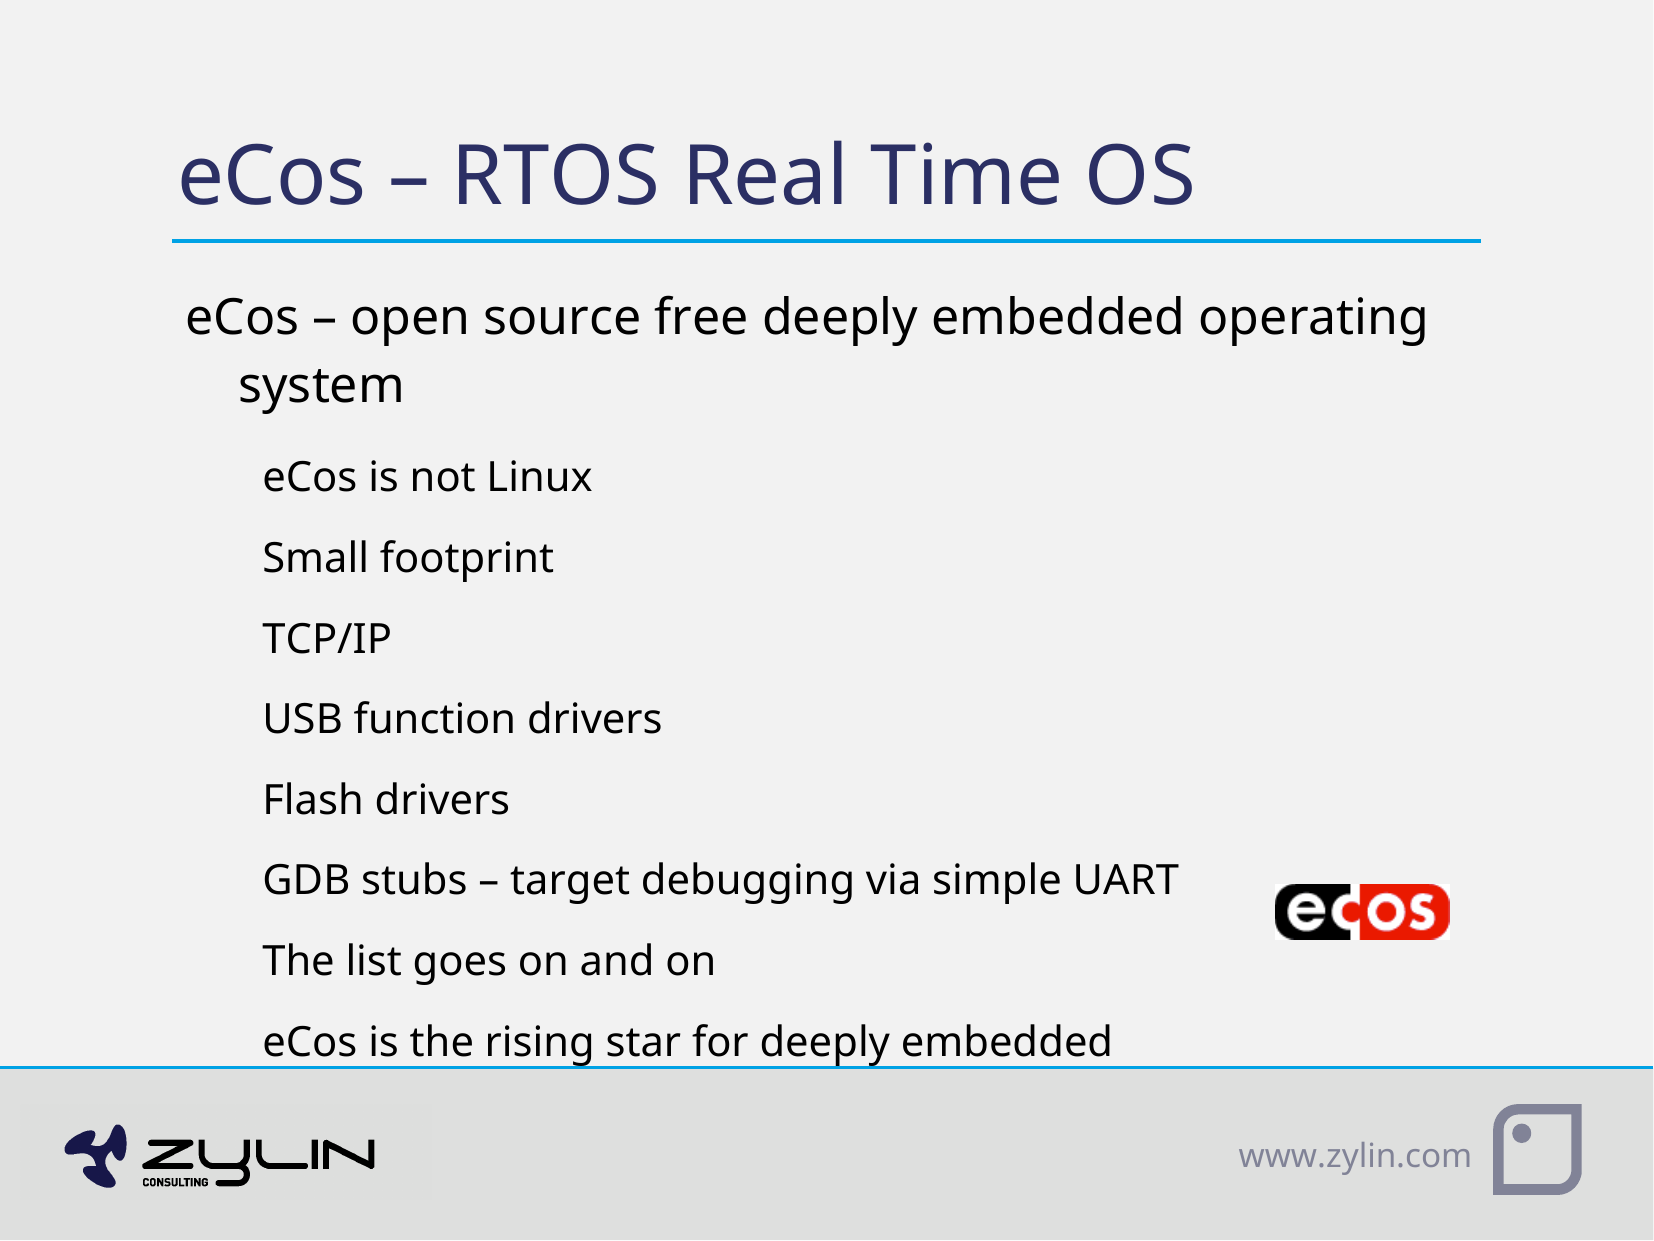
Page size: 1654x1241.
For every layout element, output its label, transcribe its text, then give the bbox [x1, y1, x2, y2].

list eCos – open source free deeply embedded operating system eCos is not Linux Small footprint TCP/IP USB function drivers Flash drivers GDB stubs – target debugging via simple UART The list goes on and on eCos is the rising star for deeply embedded [167, 280, 1495, 1037]
picture [20, 1104, 432, 1200]
title eCos – RTOS Real Time OS [177, 125, 1493, 220]
picture [1275, 884, 1450, 940]
